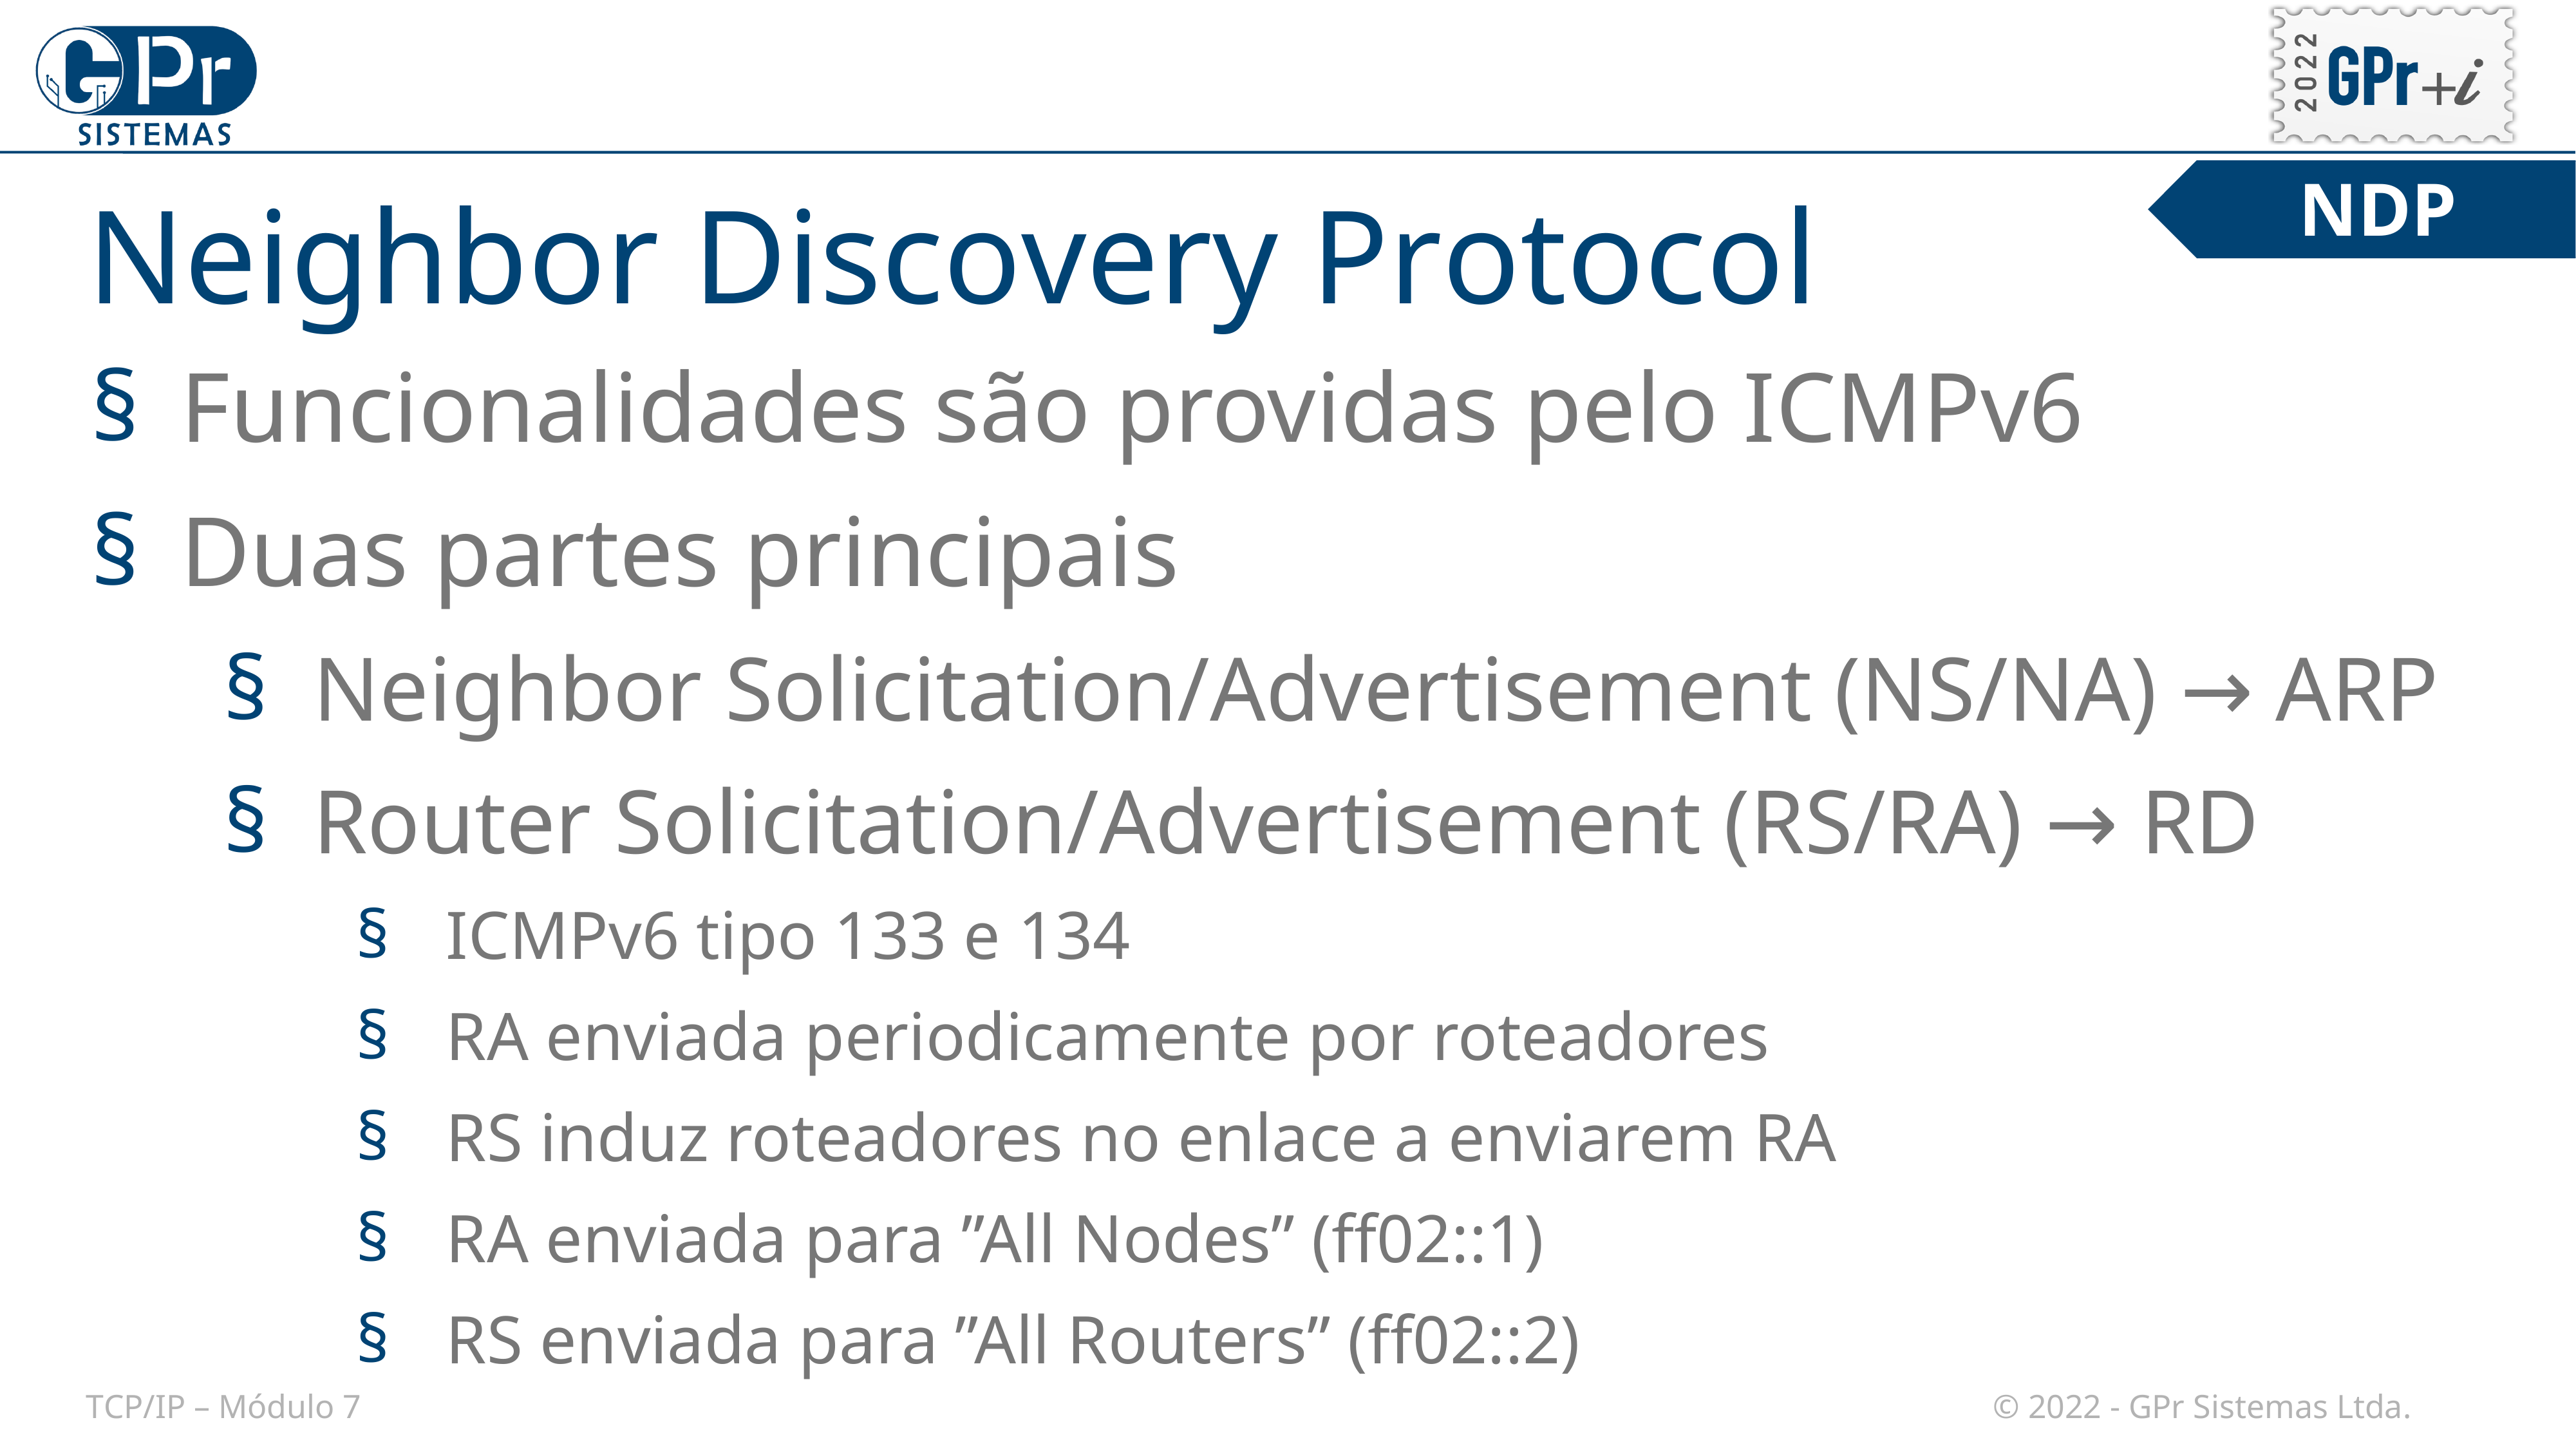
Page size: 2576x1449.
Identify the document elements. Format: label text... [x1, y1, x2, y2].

picture [34, 26, 257, 147]
list Funcionalidades são providas pelo ICMPv6 Duas partes principais Neighbor Solicitation/Advertisement (NS/NA) → ARP Router Solicitation/Advertisement (RS/RA) → RD ICMPv6 tipo 133 e 134 RA enviada periodicamente por roteadores RS induz roteadores no enlace a enviarem RA RA enviada para ”All Nodes” (ff02::1) RS enviada para ”All Routers” (ff02::2) [80, 319, 2496, 1382]
text_box NDP [2219, 157, 2537, 256]
list Neighbor Discovery Protocol [81, 169, 2496, 343]
picture [2268, 4, 2519, 145]
text_box [2148, 160, 2576, 258]
